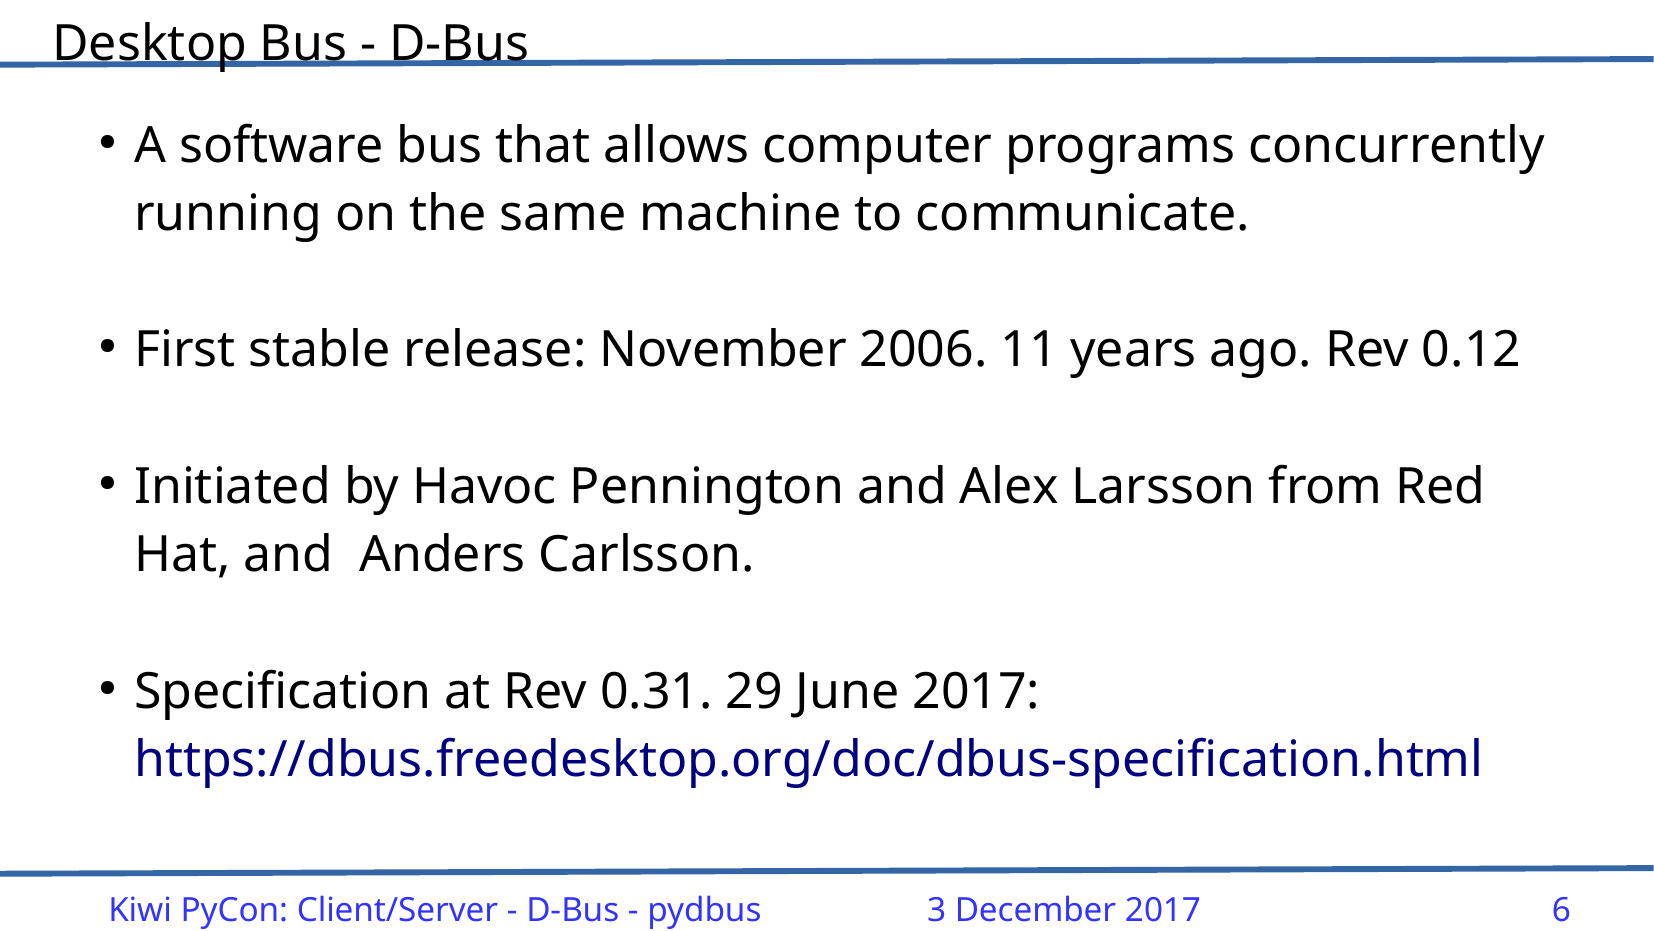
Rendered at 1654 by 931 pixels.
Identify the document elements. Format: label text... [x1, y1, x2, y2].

text_box Desktop Bus - D-Bus [37, 0, 1540, 76]
text_box A software bus that allows computer programs concurrently running on the same machine to communicate. First stable release: November 2006. 11 years ago. Rev 0.12 Initiated by Havoc Pennington and Alex Larsson from Red Hat, and Anders Carlsson. Specification at Rev 0.31. 29 June 2017: https://dbus.freedesktop.org/doc/dbus-specification.html [84, 101, 1586, 667]
